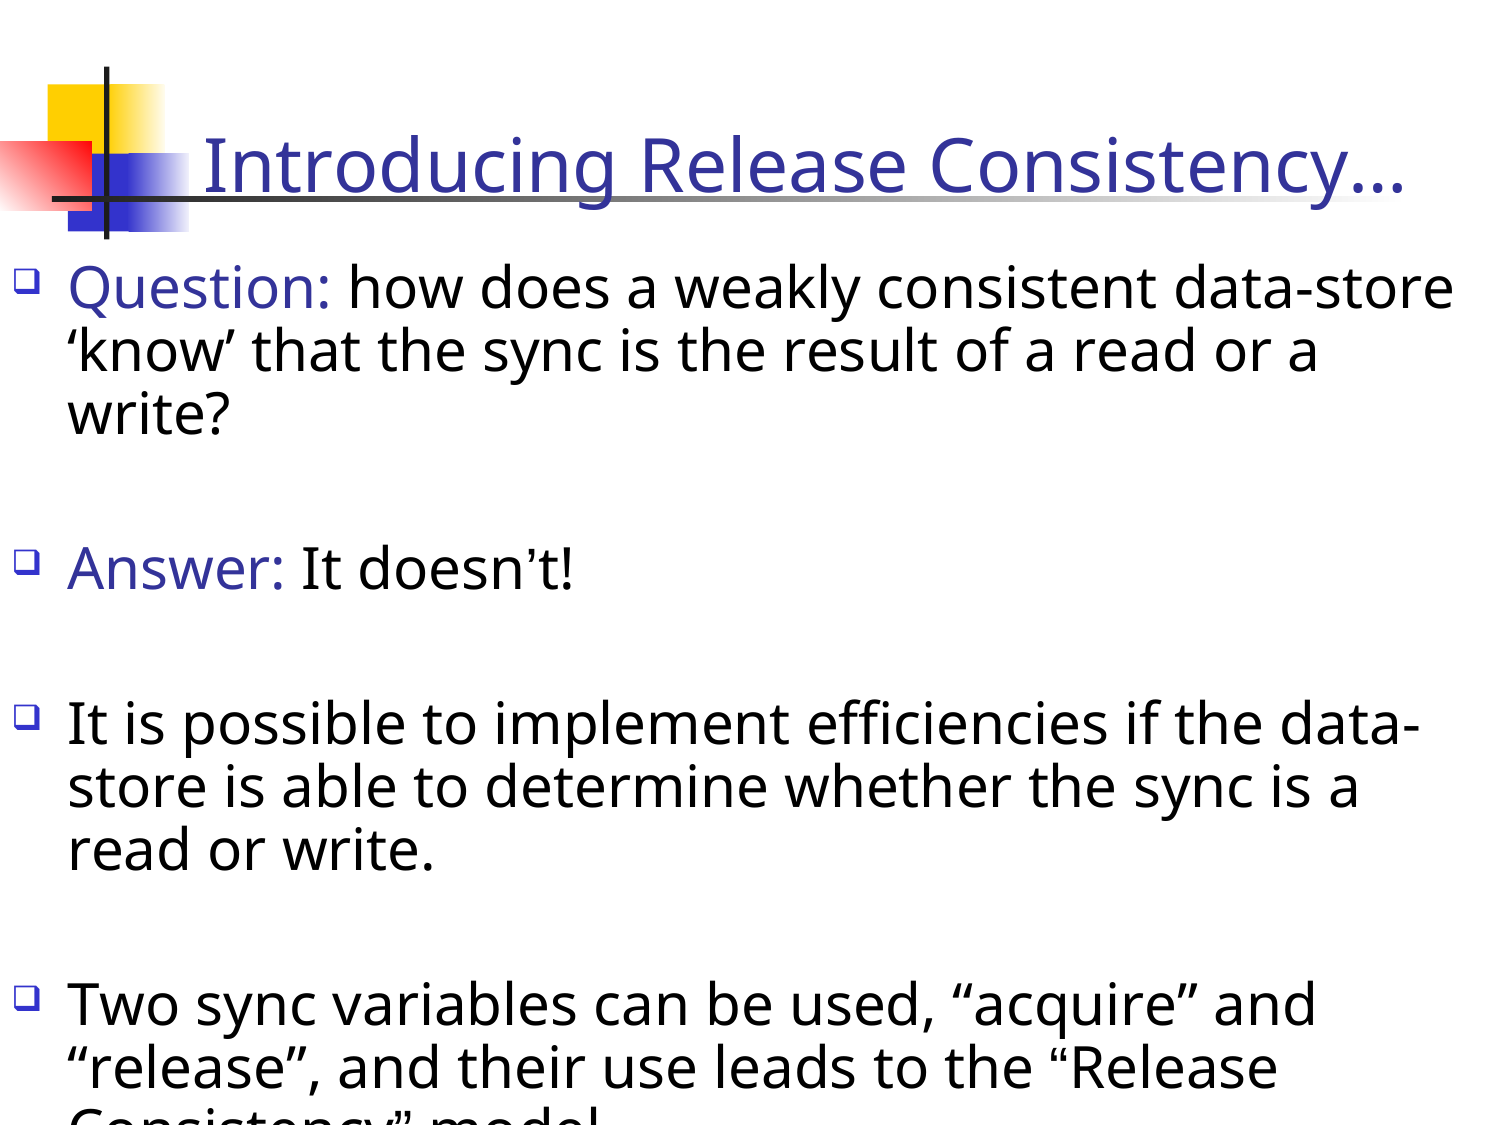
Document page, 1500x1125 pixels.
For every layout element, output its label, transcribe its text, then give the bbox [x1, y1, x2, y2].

text_box Question: how does a weakly consistent data-store ‘know’ that the sync is the result of a read or a write? Answer: It doesn’t! It is possible to implement efficiencies if the data-store is able to determine whether the sync is a read or write. Two sync variables can be used, “acquire” and “release”, and their use leads to the “Release Consistency” model. [0, 250, 1497, 1121]
text_box Introducing Release Consistency… [188, 77, 1468, 216]
